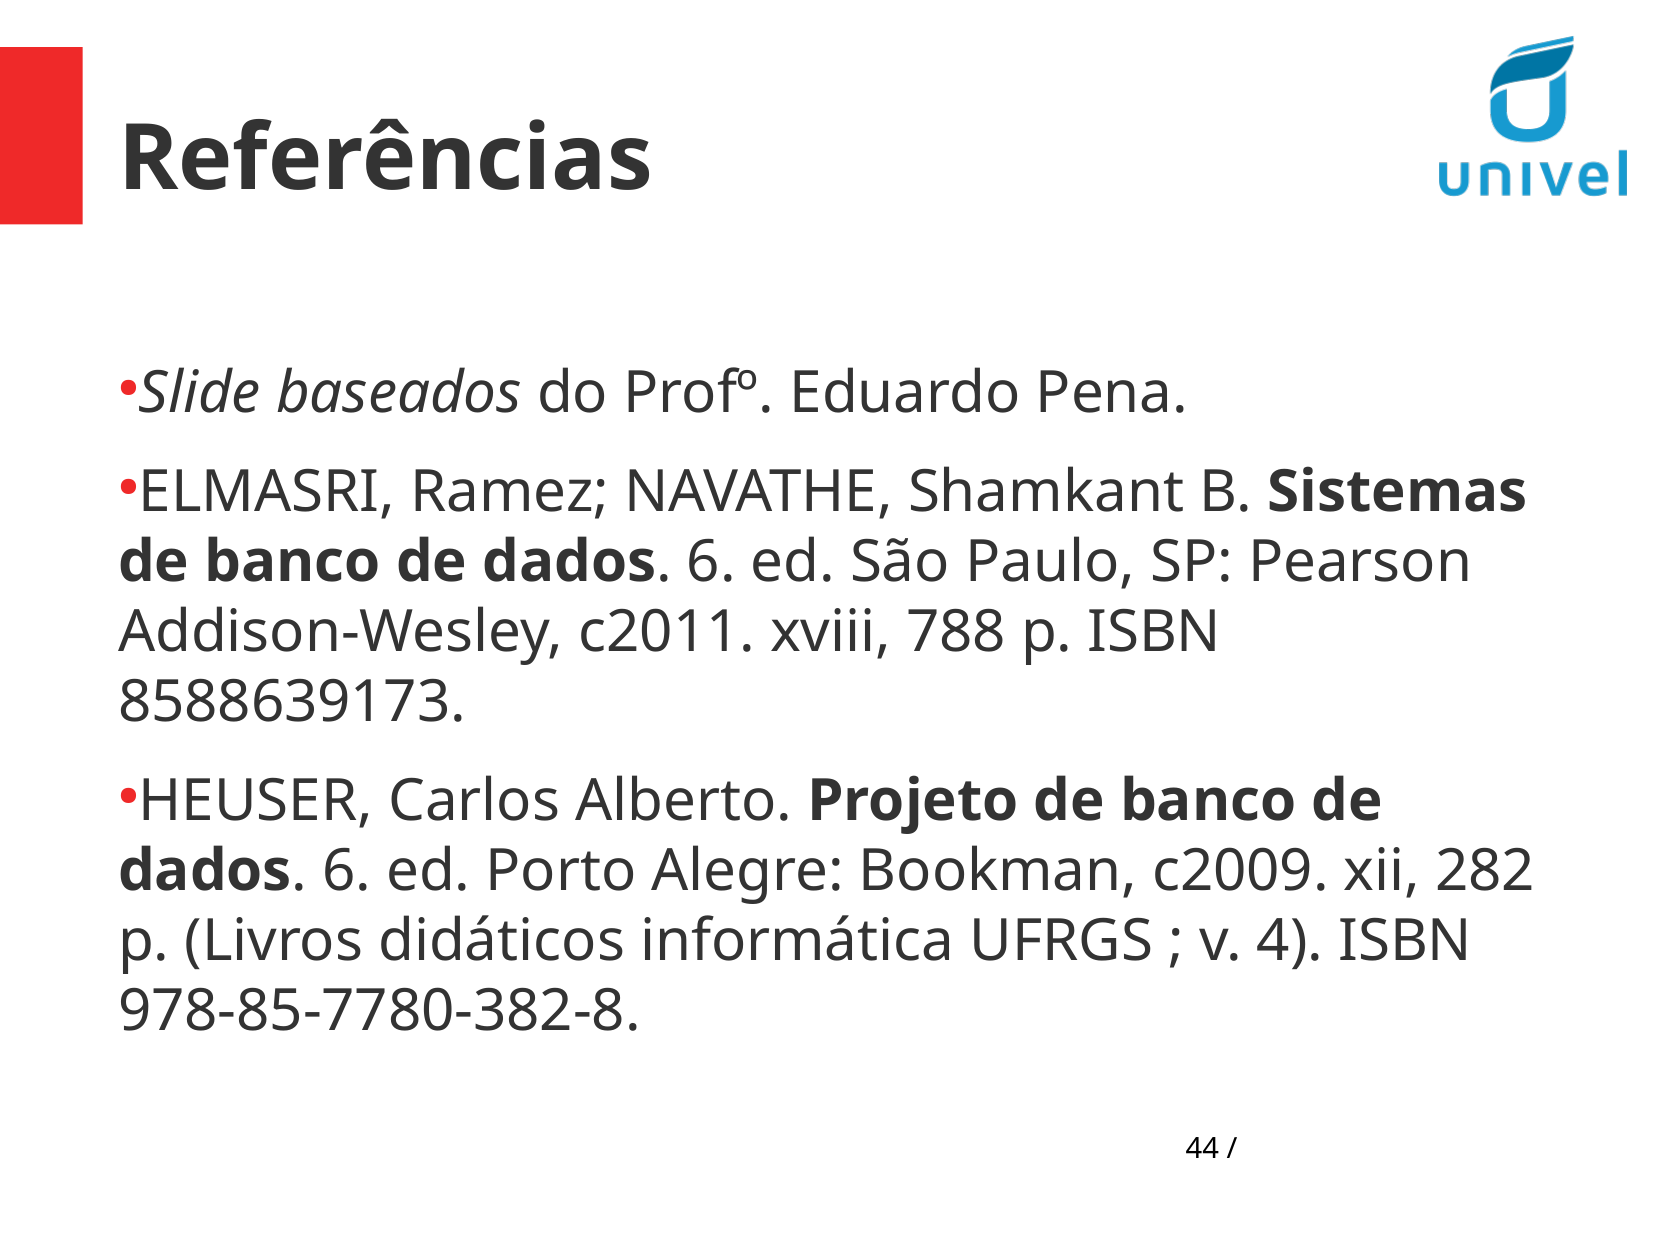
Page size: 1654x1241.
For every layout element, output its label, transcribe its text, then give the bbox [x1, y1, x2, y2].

list Slide baseados do Profº. Eduardo Pena. ELMASRI, Ramez; NAVATHE, Shamkant B. Sistemas de banco de dados. 6. ed. São Paulo, SP: Pearson Addison-Wesley, c2011. xviii, 788 p. ISBN 8588639173. HEUSER, Carlos Alberto. Projeto de banco de dados. 6. ed. Porto Alegre: Bookman, c2009. xii, 282 p. (Livros didáticos informática UFRGS ; v. 4). ISBN 978-85-7780-382-8. [118, 354, 1536, 1074]
text_box / [1185, 1129, 1571, 1216]
title Referências [118, 49, 1571, 257]
